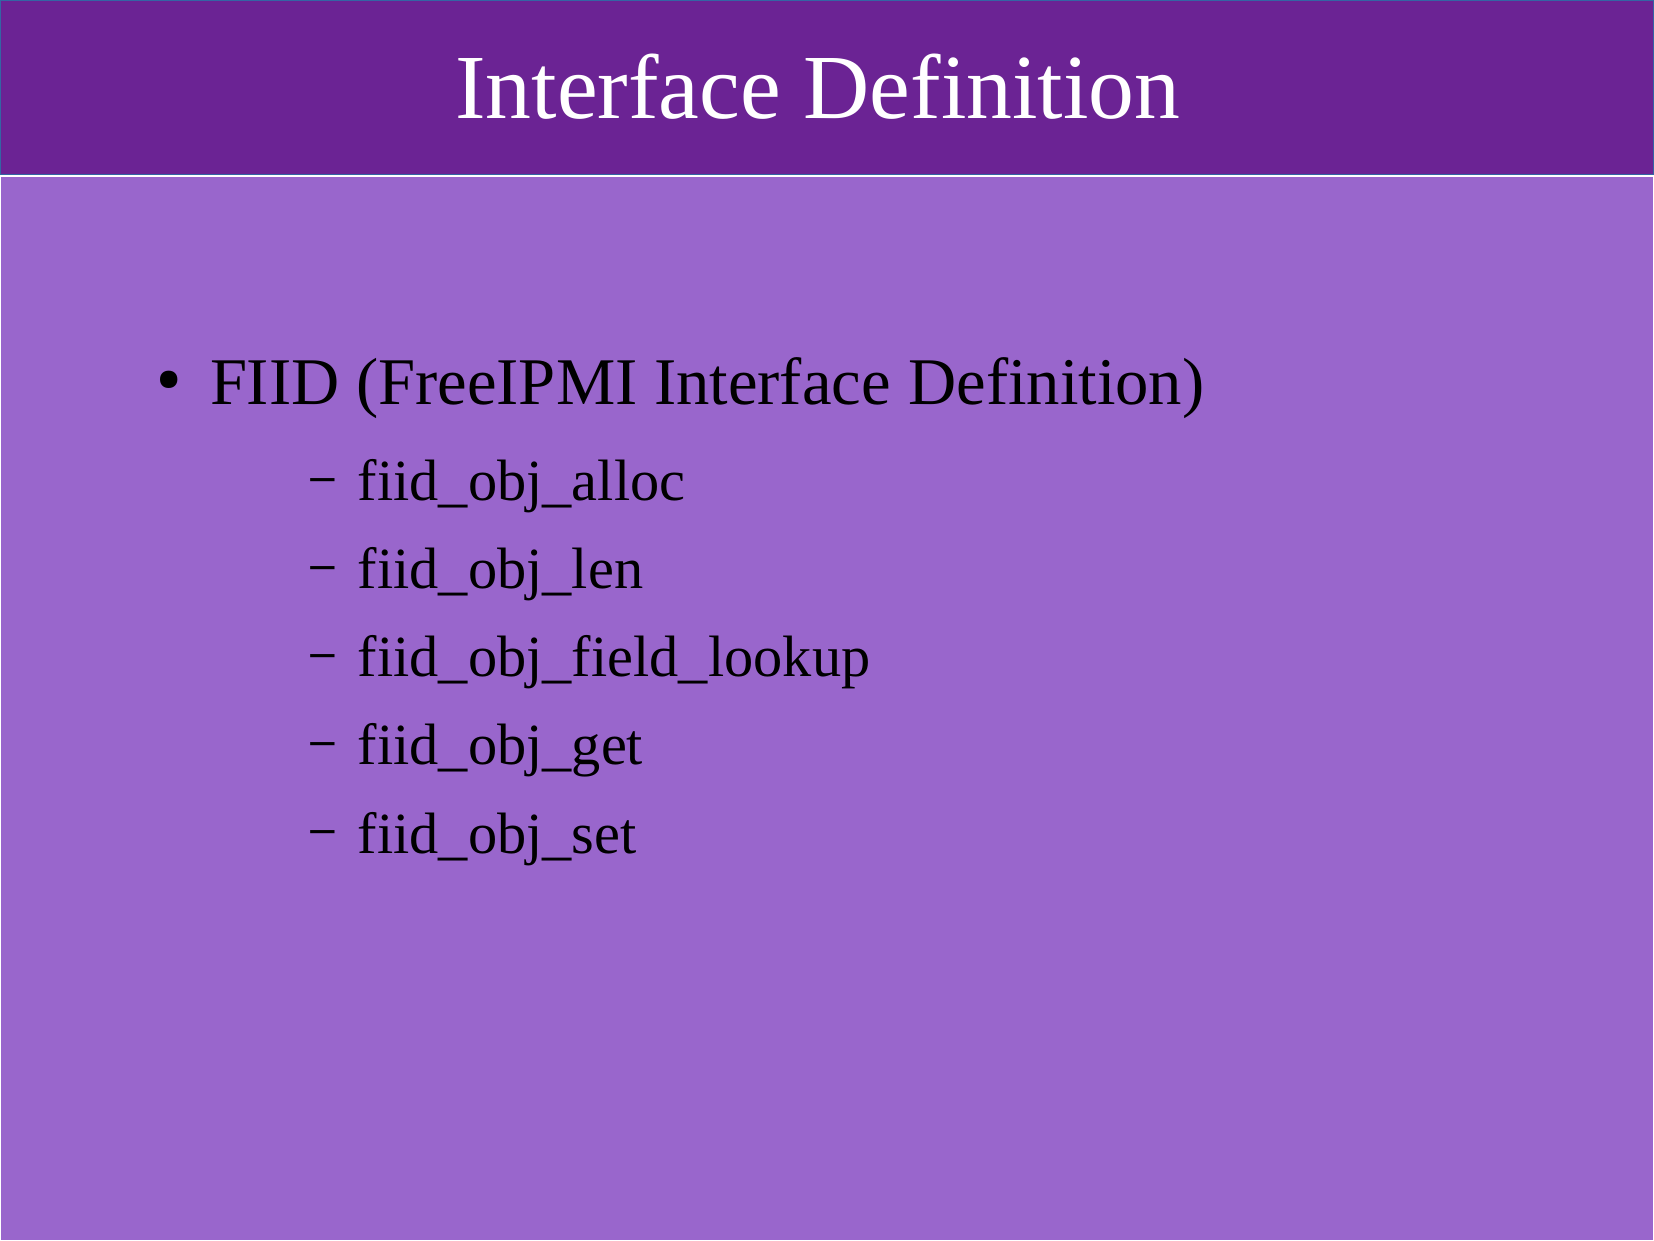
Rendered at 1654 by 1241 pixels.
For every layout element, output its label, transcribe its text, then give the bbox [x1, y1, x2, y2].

list FIID (FreeIPMI Interface Definition) fiid_obj_alloc fiid_obj_len fiid_obj_field_lookup fiid_obj_get fiid_obj_set [121, 344, 1534, 1127]
title Interface Definition [112, 0, 1525, 175]
